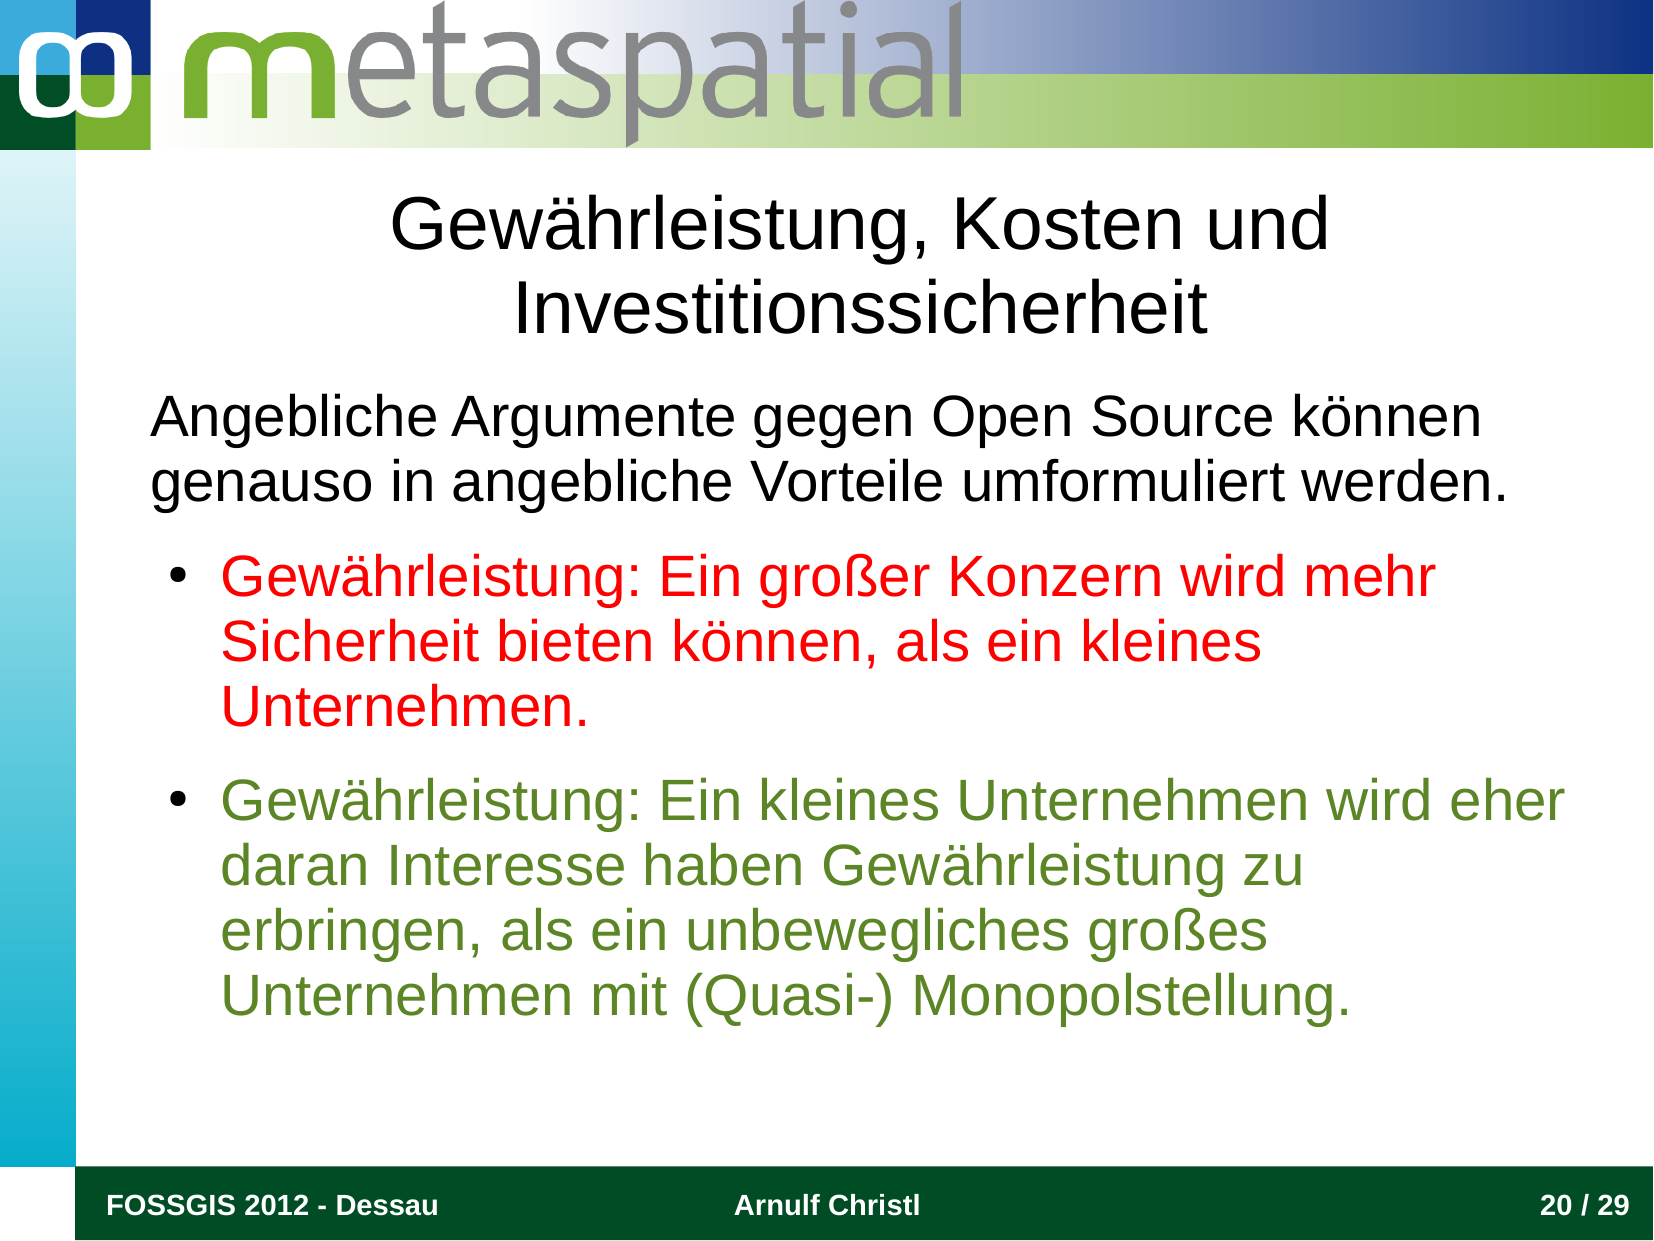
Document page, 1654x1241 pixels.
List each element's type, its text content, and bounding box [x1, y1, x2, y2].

list Angebliche Argumente gegen Open Source können genauso in angebliche Vorteile umformuliert werden. Gewährleistung: Ein großer Konzern wird mehr Sicherheit bieten können, als ein kleines Unternehmen. Gewährleistung: Ein kleines Unternehmen wird eher daran Interesse haben Gewährleistung zu erbringen, als ein unbewegliches großes Unternehmen mit (Quasi-) Monopolstellung. [150, 383, 1571, 1126]
picture [0, 0, 961, 150]
title Gewährleistung, Kosten und Investitionssicherheit [150, 161, 1571, 369]
